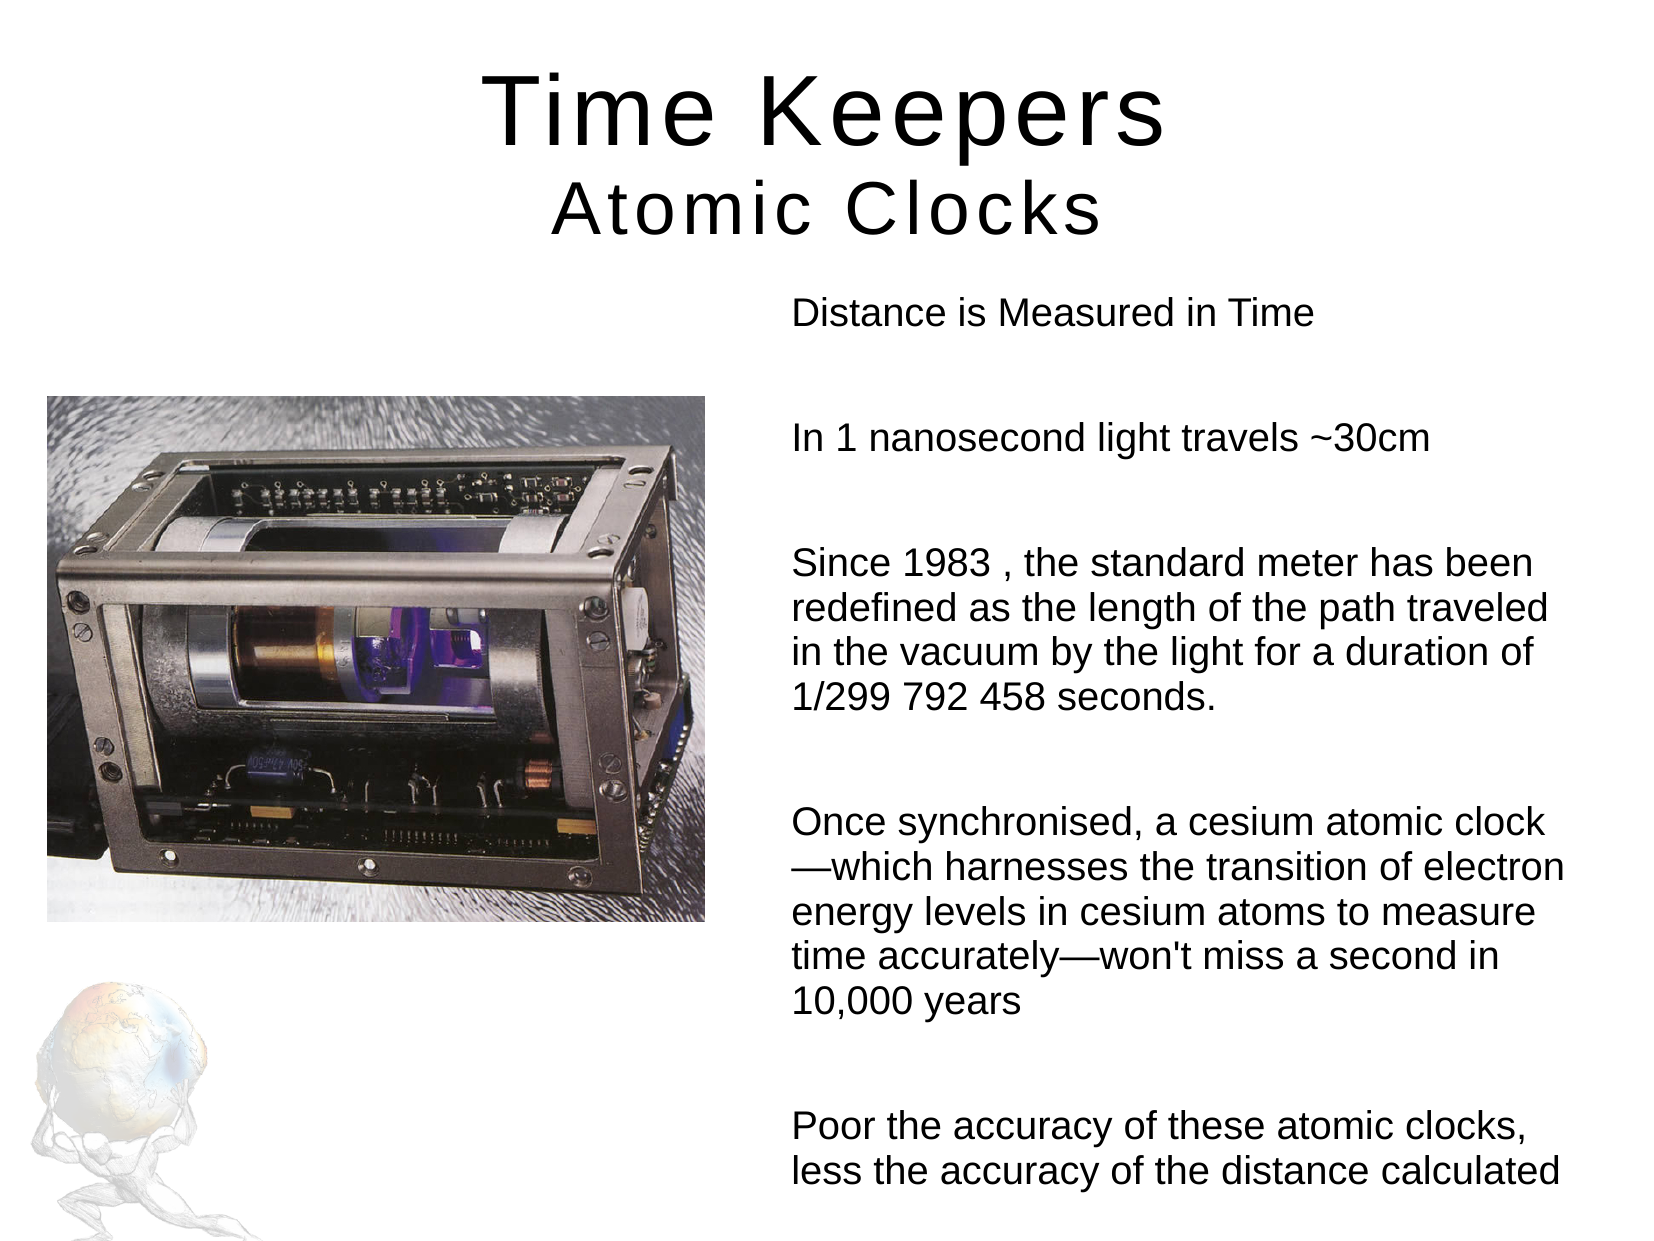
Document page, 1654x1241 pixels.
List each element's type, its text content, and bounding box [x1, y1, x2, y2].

list Distance is Measured in Time In 1 nanosecond light travels ~30cm Since 1983 , the standard meter has been redefined as the length of the path traveled in the vacuum by the light for a duration of 1/299 792 458 seconds. Once synchronised, a cesium atomic clock—which harnesses the transition of electron energy levels in cesium atoms to measure time accurately—won't miss a second in 10,000 years Poor the accuracy of these atomic clocks, less the accuracy of the distance calculated [791, 290, 1571, 1193]
picture [30, 980, 267, 1241]
picture [47, 396, 705, 922]
title Time Keepers Atomic Clocks [82, 49, 1571, 257]
